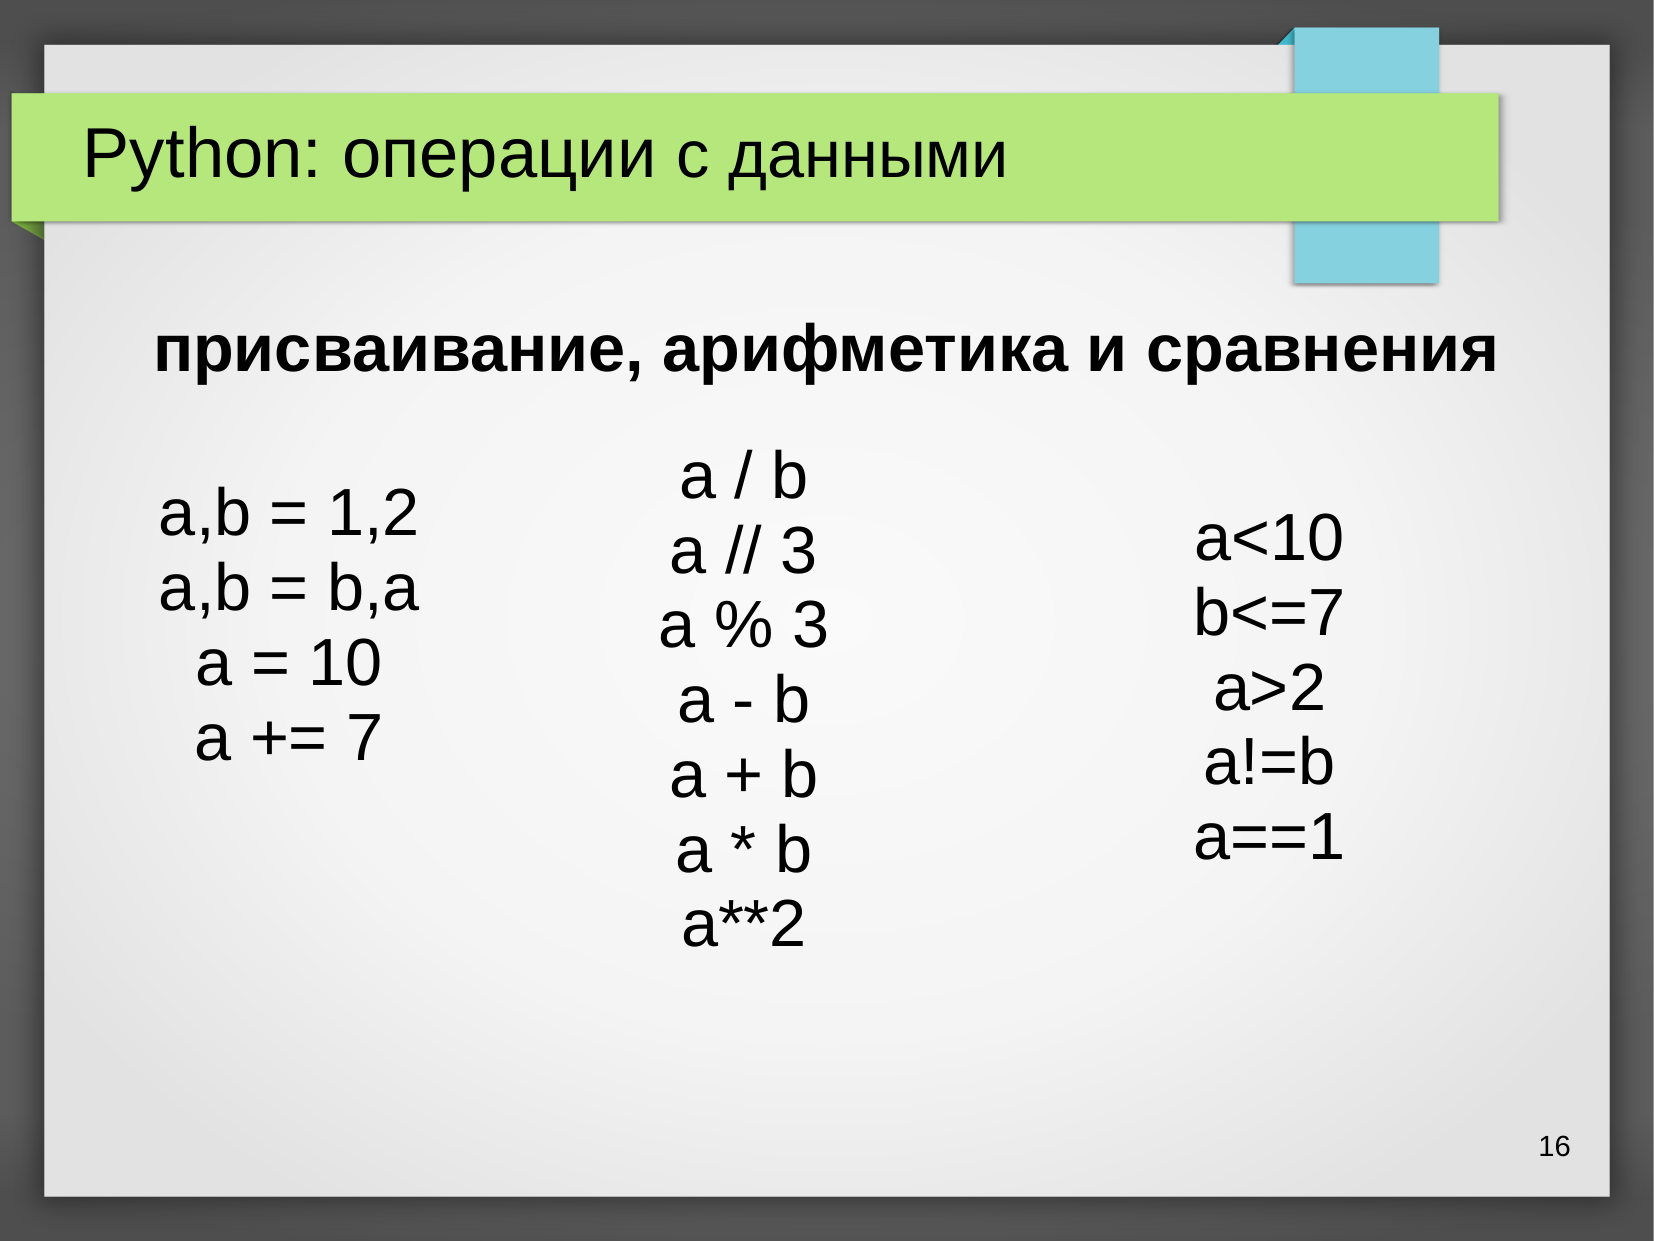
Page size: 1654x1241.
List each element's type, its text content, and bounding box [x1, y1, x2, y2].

text_box присваивание, арифметика и сравнения [94, 318, 1560, 453]
picture [0, 0, 1654, 1241]
title Python: операции с данными [82, 49, 1571, 257]
text_box a / b a // 3 a % 3 a - b a + b a * b a**2 [555, 473, 934, 1075]
text_box a,b = 1,2 a,b = b,a a = 10 a += 7 [47, 482, 532, 768]
text_box a<10 b<=7 a>2 a!=b a==1 [1027, 452, 1512, 922]
